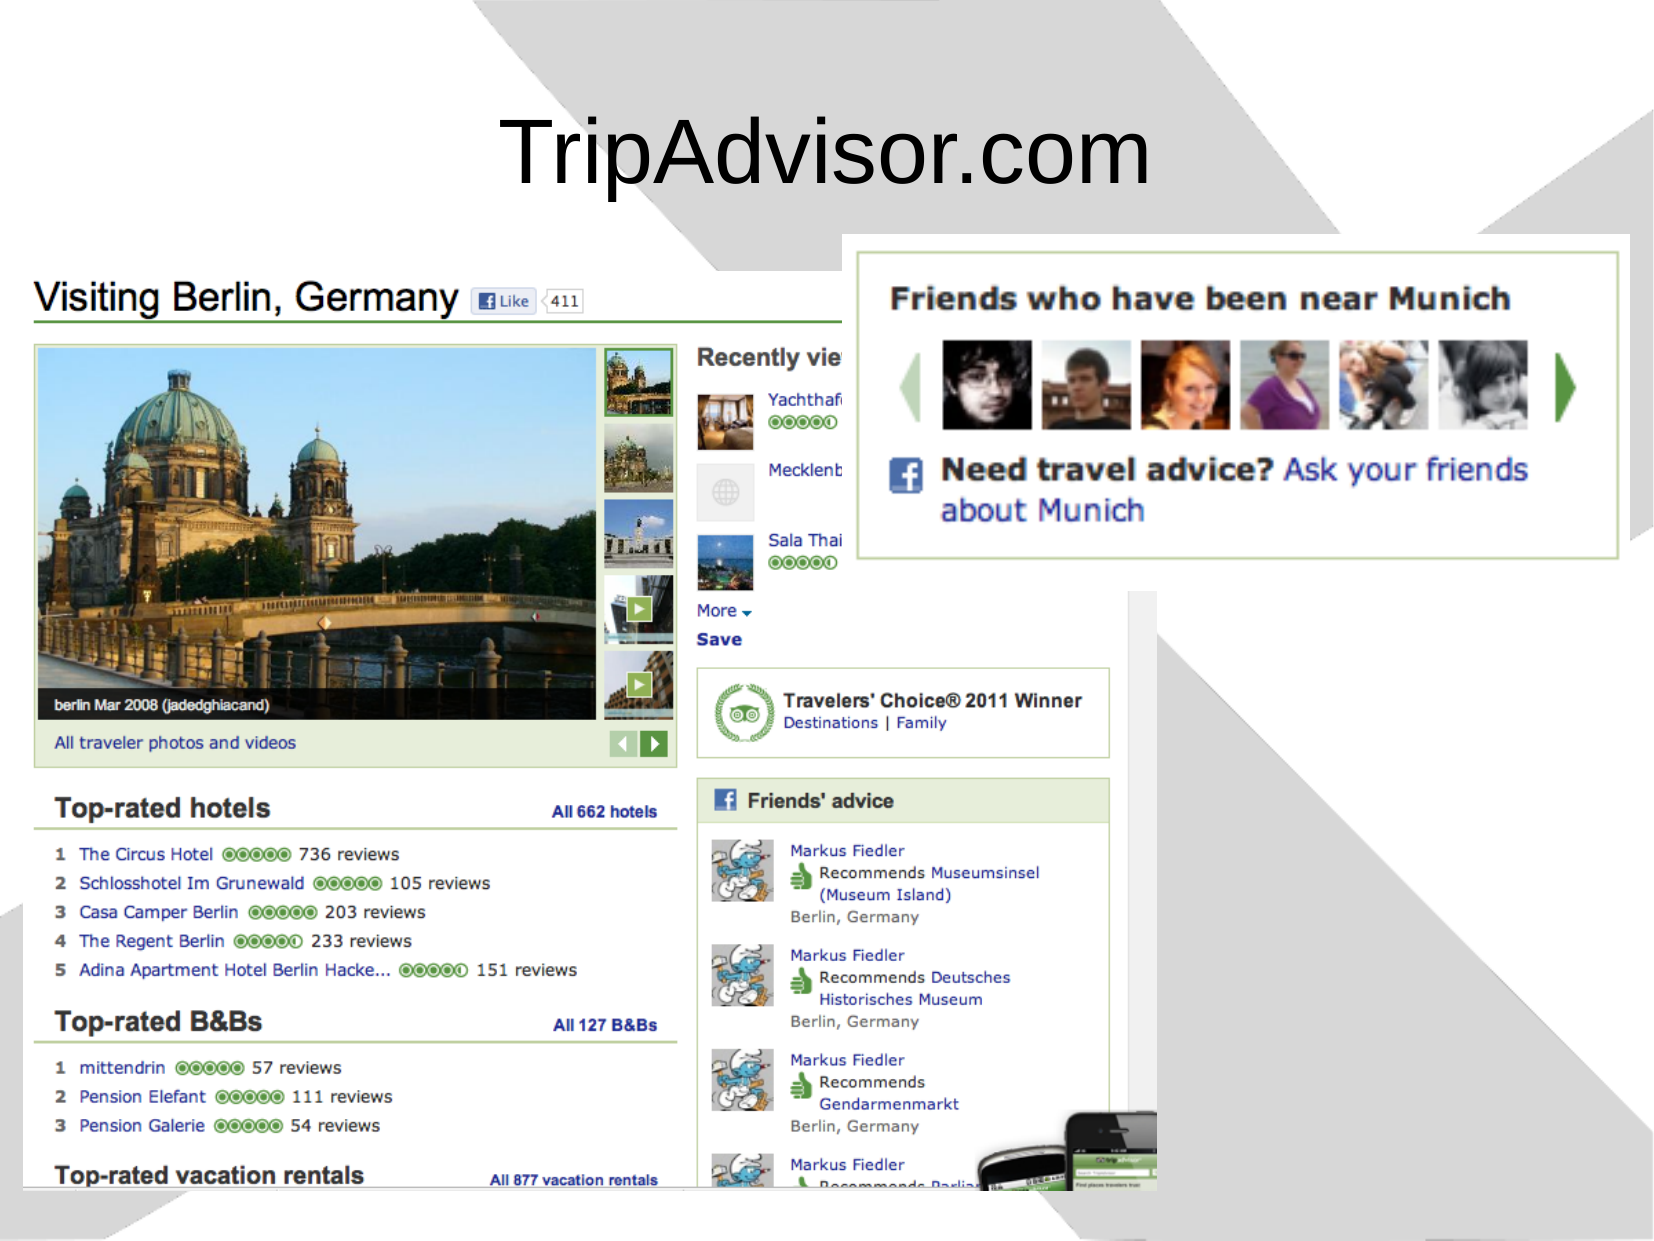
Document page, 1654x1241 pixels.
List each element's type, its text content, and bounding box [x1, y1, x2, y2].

picture [0, 0, 1654, 1241]
title TripAdvisor.com [82, 49, 1571, 257]
